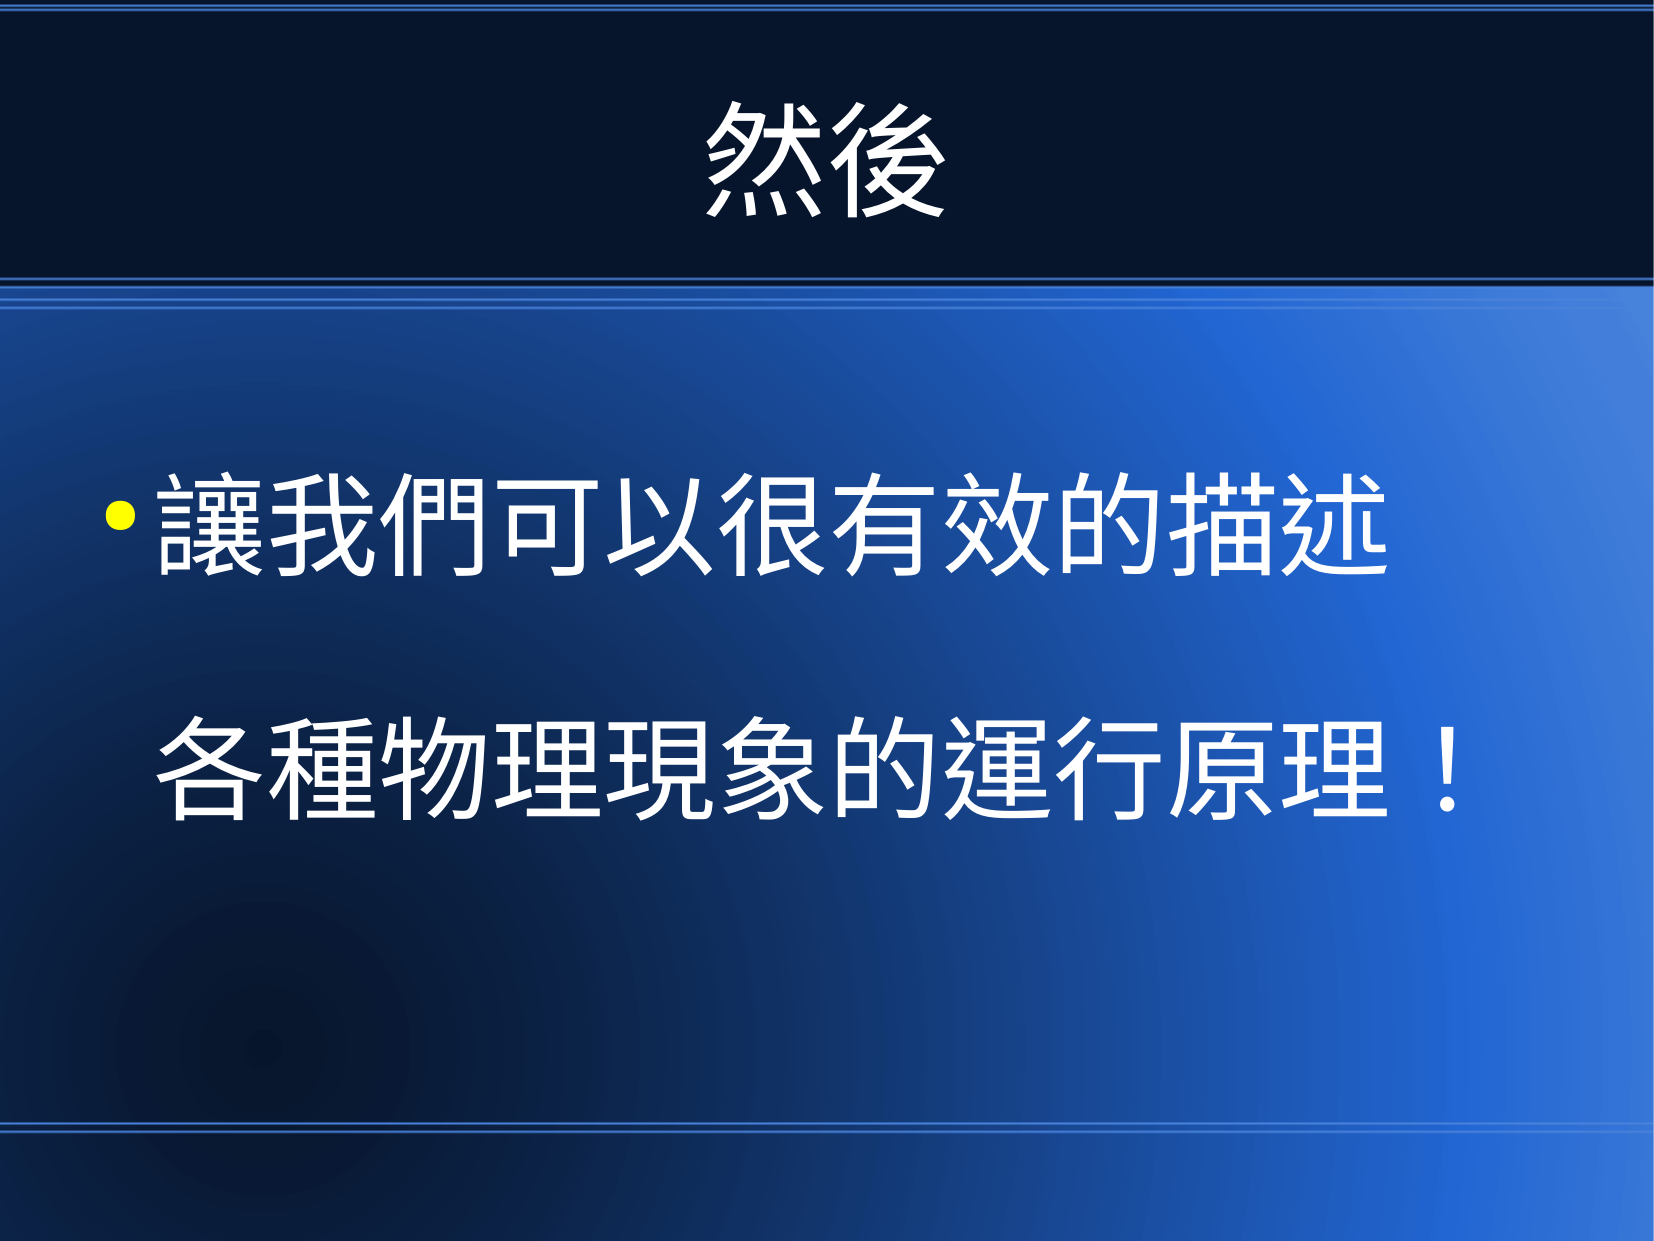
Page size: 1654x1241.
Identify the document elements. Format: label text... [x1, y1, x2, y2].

list 讓我們可以很有效的描述 各種物理現象的運行原理！ [82, 355, 1571, 1241]
title 然後 [82, 49, 1571, 257]
picture [0, 0, 1654, 1241]
